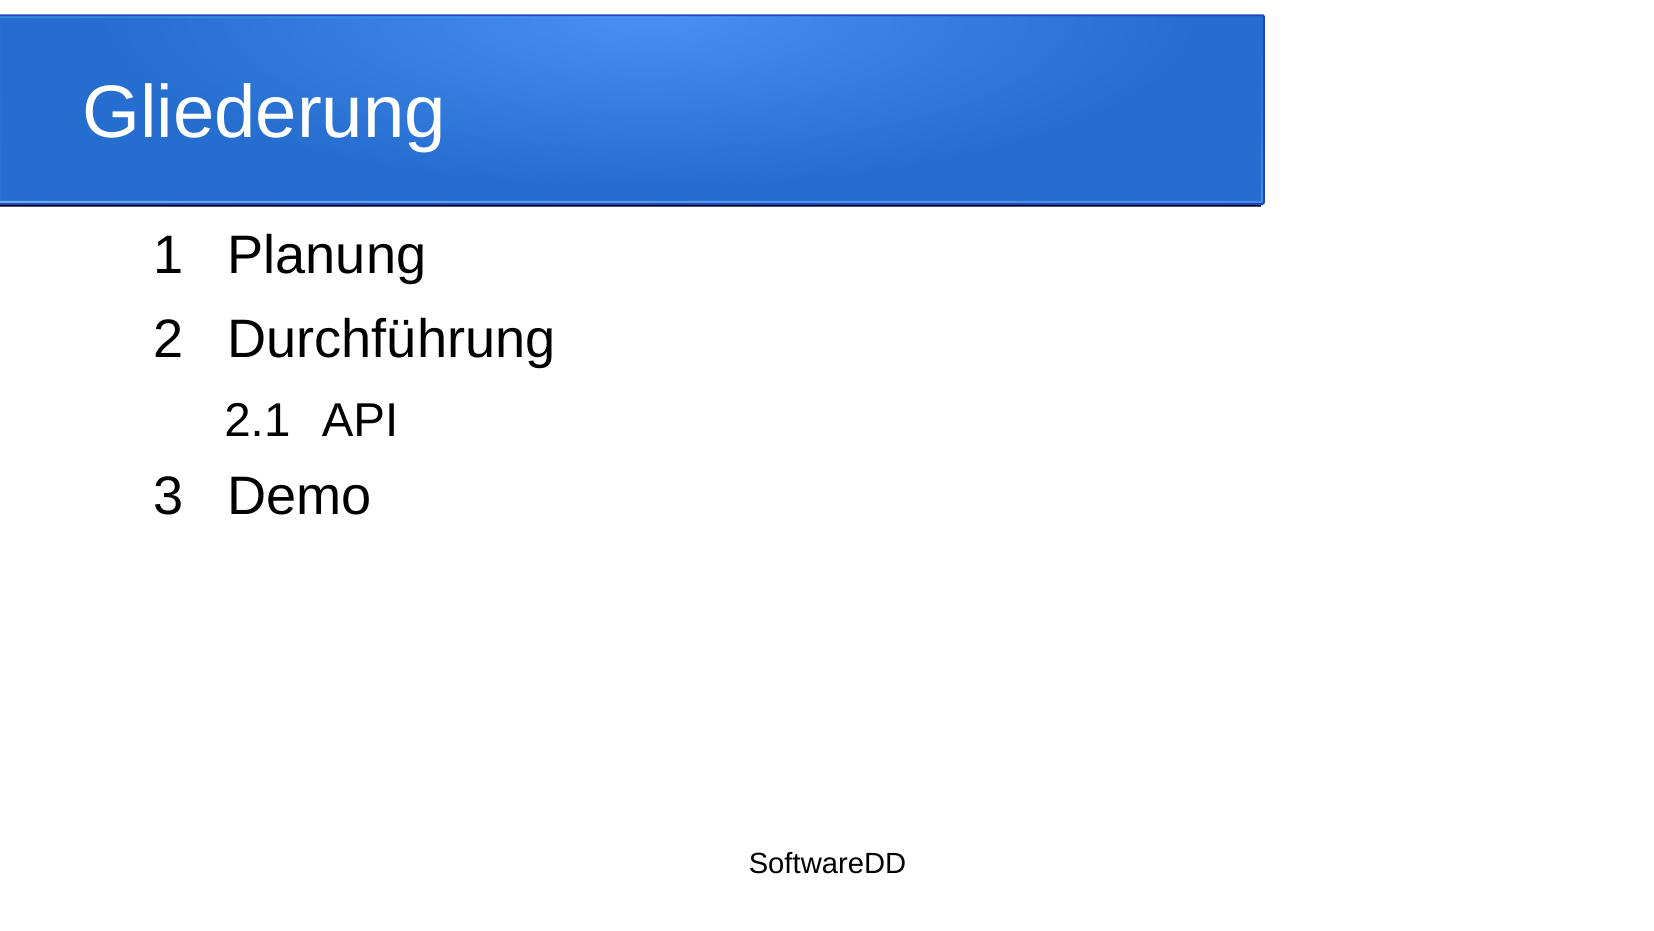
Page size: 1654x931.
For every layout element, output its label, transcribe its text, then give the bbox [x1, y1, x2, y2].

list 1 Planung 2 Durchführung 2.1 API 3 Demo [82, 224, 1571, 764]
title Gliederung [82, 35, 1235, 189]
